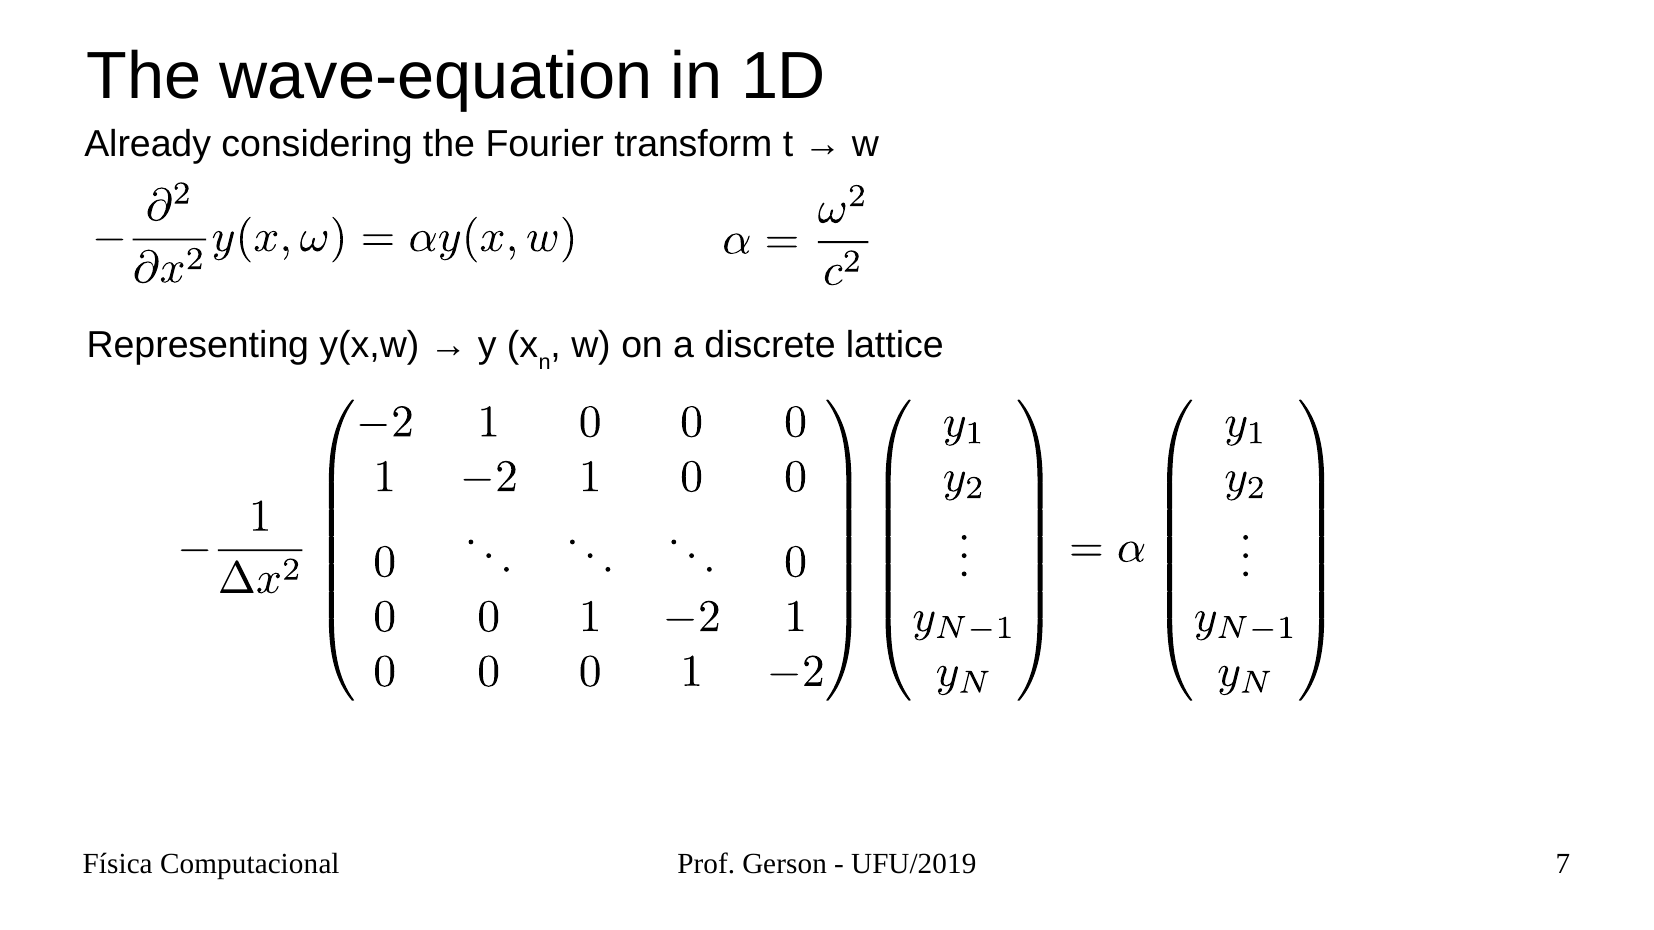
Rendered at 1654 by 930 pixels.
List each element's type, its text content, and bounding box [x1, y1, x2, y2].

picture [90, 180, 575, 285]
text_box The wave-equation in 1D [71, 31, 1203, 124]
text_box Representing y(x,w) → y (xn, w) on a discrete lattice [71, 315, 959, 382]
picture [175, 397, 1326, 703]
text_box Already considering the Fourier transform t → w [69, 114, 895, 172]
picture [720, 183, 871, 288]
